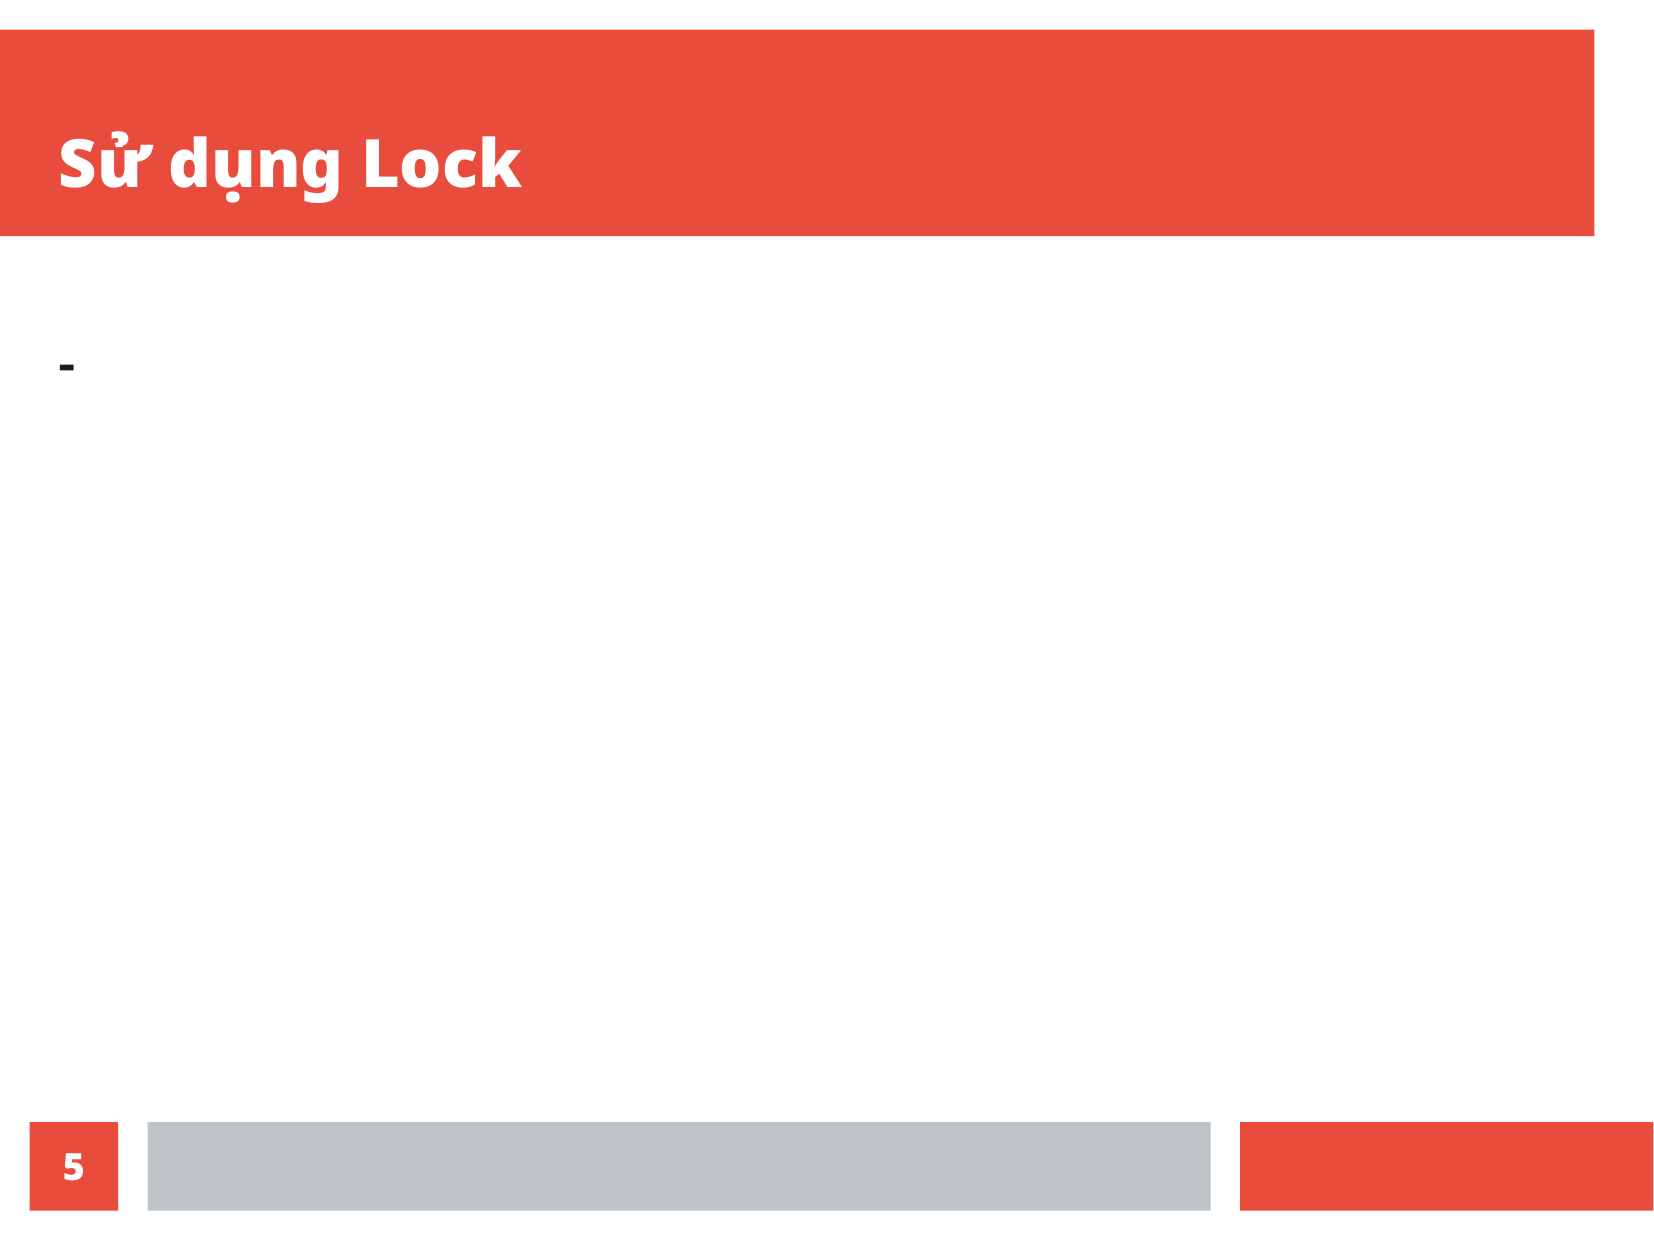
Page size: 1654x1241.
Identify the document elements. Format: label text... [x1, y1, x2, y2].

list - [59, 324, 1565, 1093]
title Sử dụng Lock [59, 59, 1595, 207]
